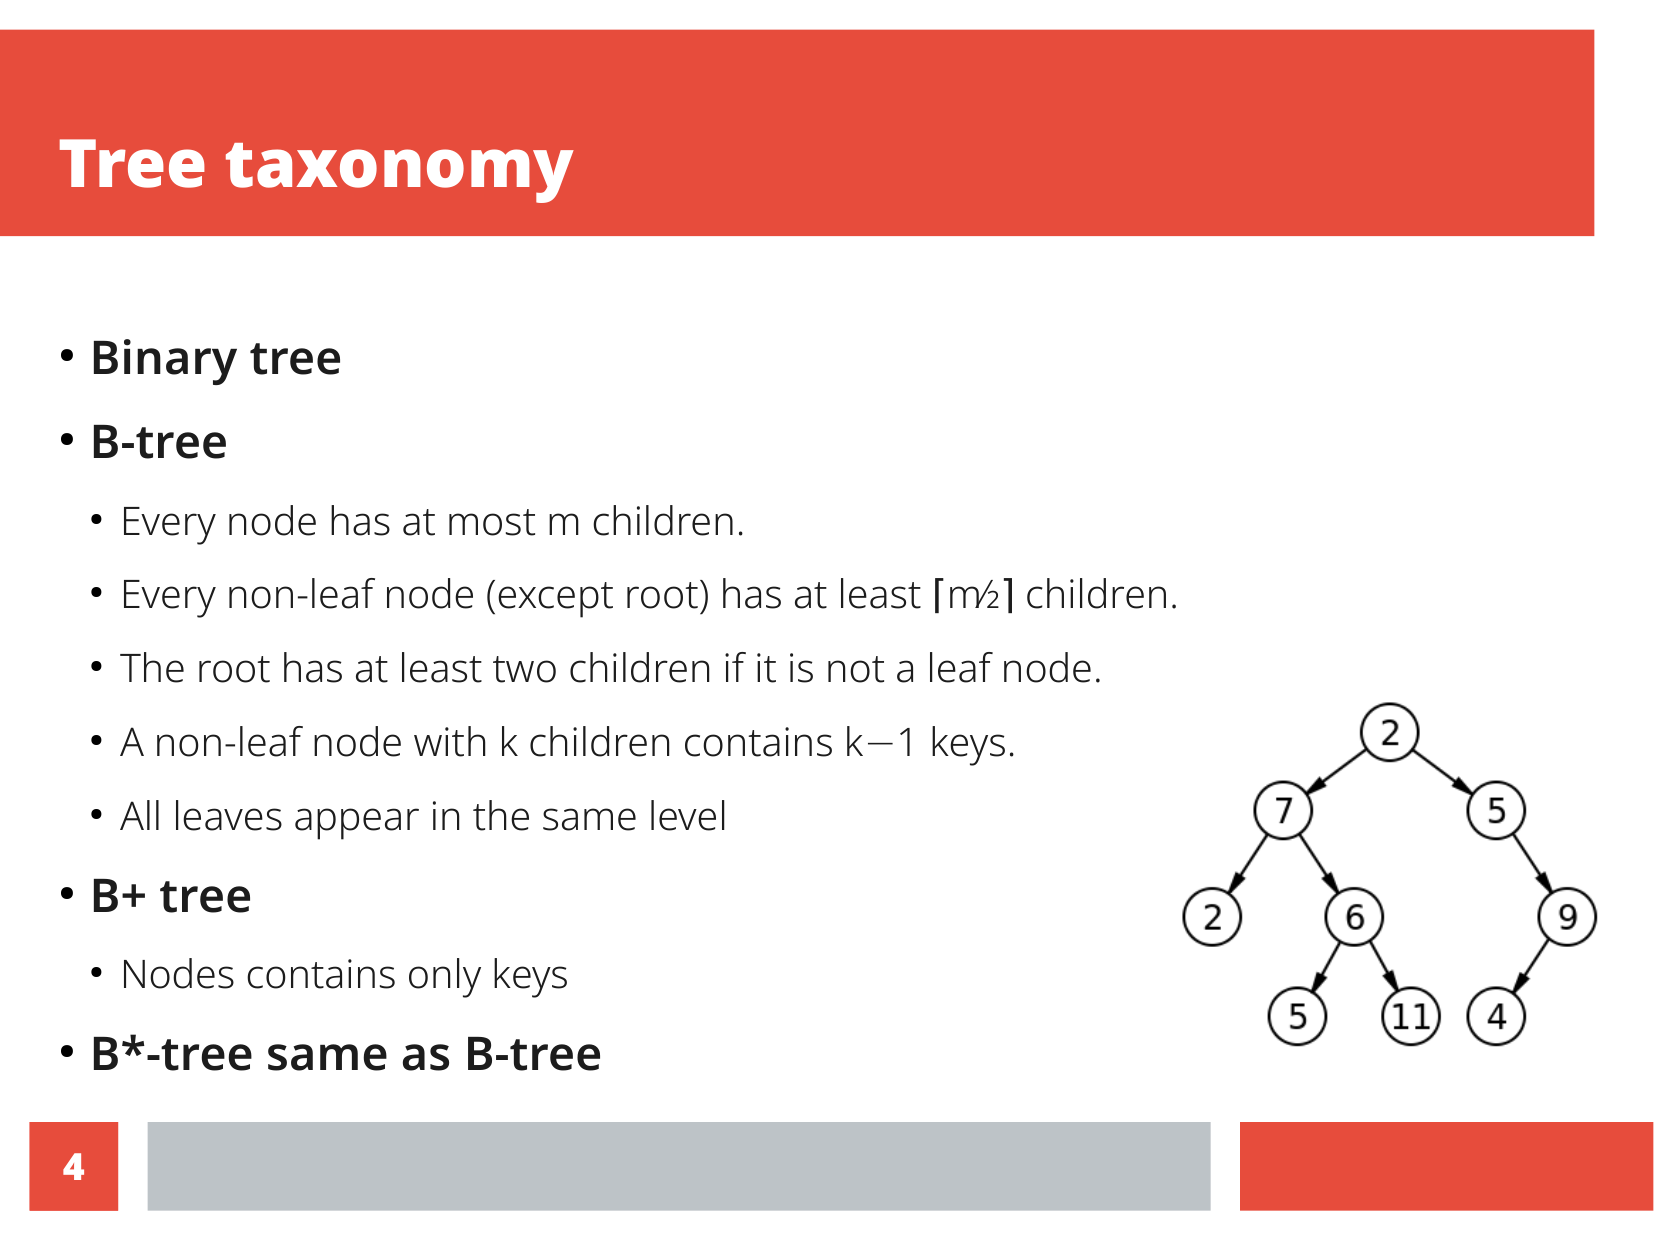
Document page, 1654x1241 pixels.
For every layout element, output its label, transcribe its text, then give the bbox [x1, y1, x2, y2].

title Tree taxonomy [59, 59, 1595, 207]
list Binary tree B-tree Every node has at most m children. Every non-leaf node (except root) has at least ⌈m⁄2⌉ children. The root has at least two children if it is not a leaf node. A non-leaf node with k children contains k−1 keys. All leaves appear in the same level B+ tree Nodes contains only keys B*-tree same as B-tree [59, 324, 1565, 1093]
picture [1177, 697, 1603, 1052]
